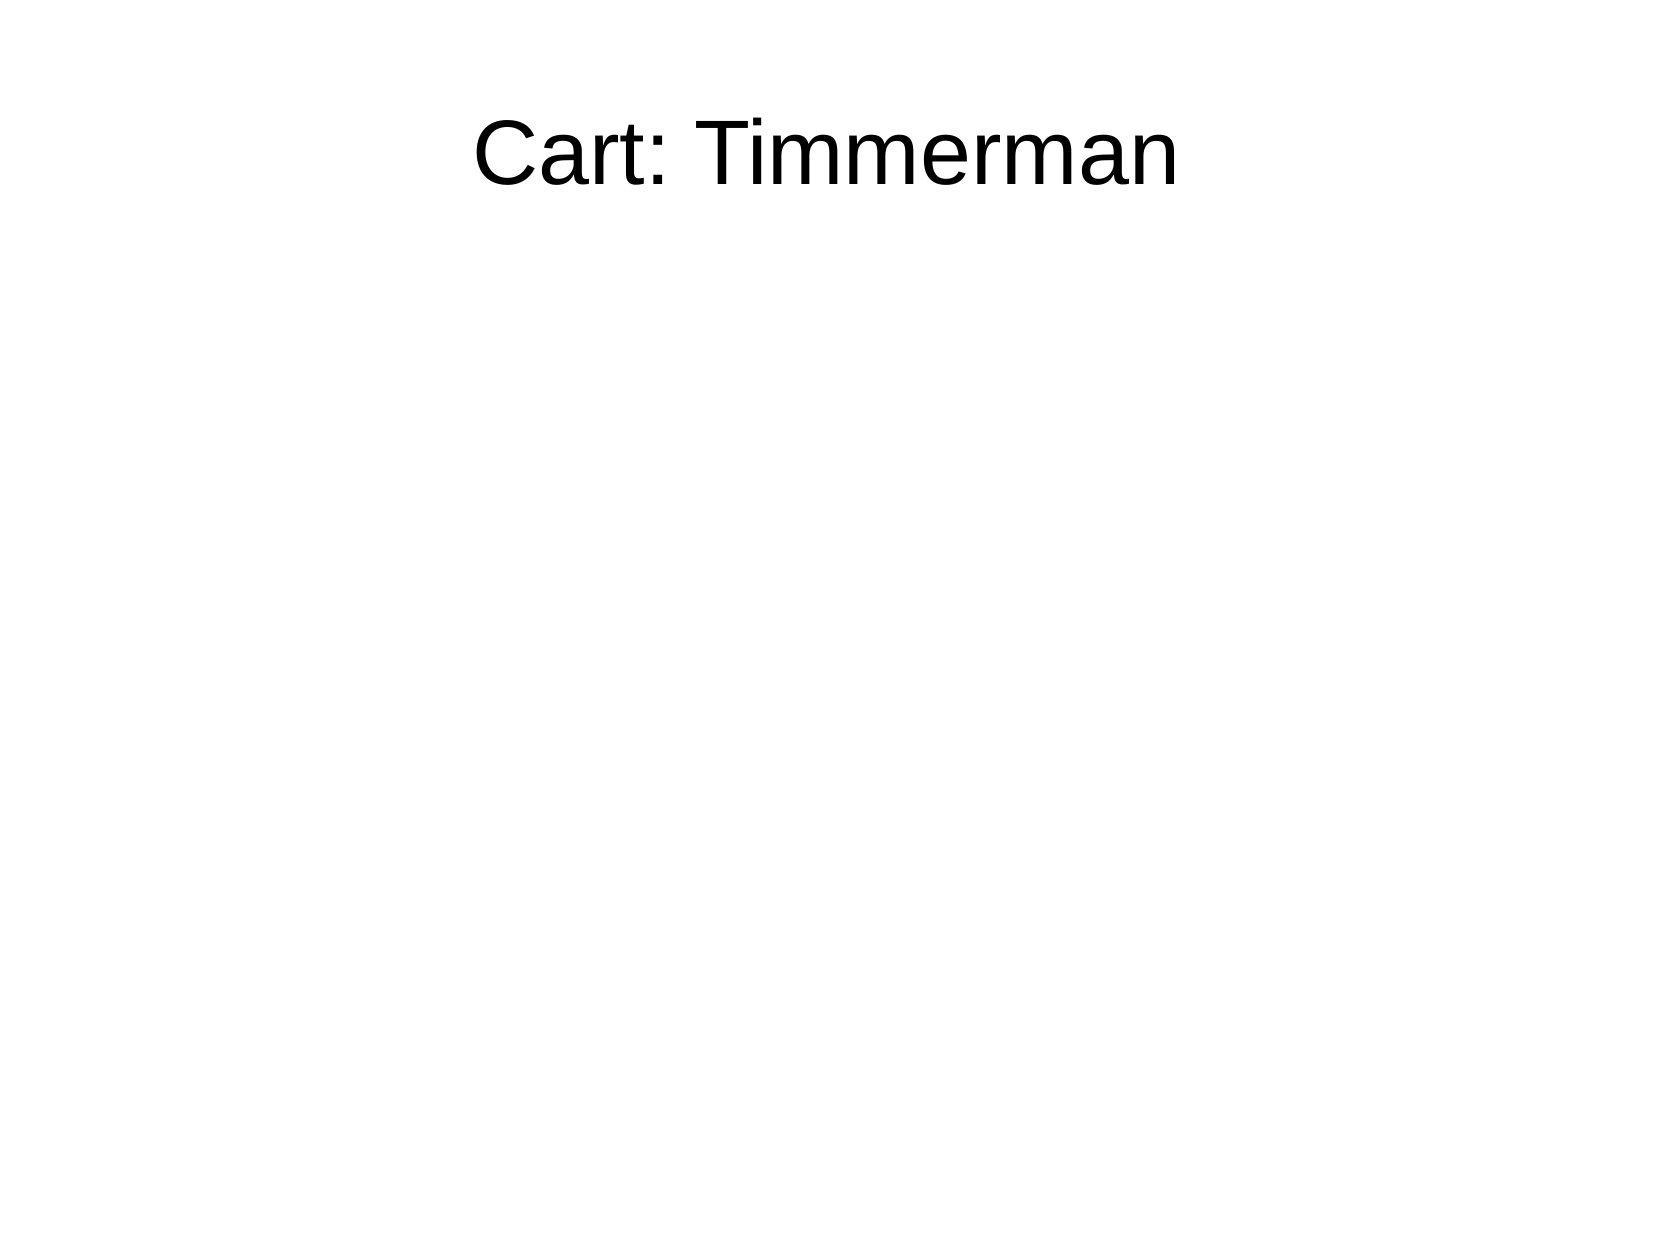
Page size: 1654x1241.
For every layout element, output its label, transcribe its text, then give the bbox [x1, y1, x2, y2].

title Cart: Timmerman [82, 49, 1571, 257]
